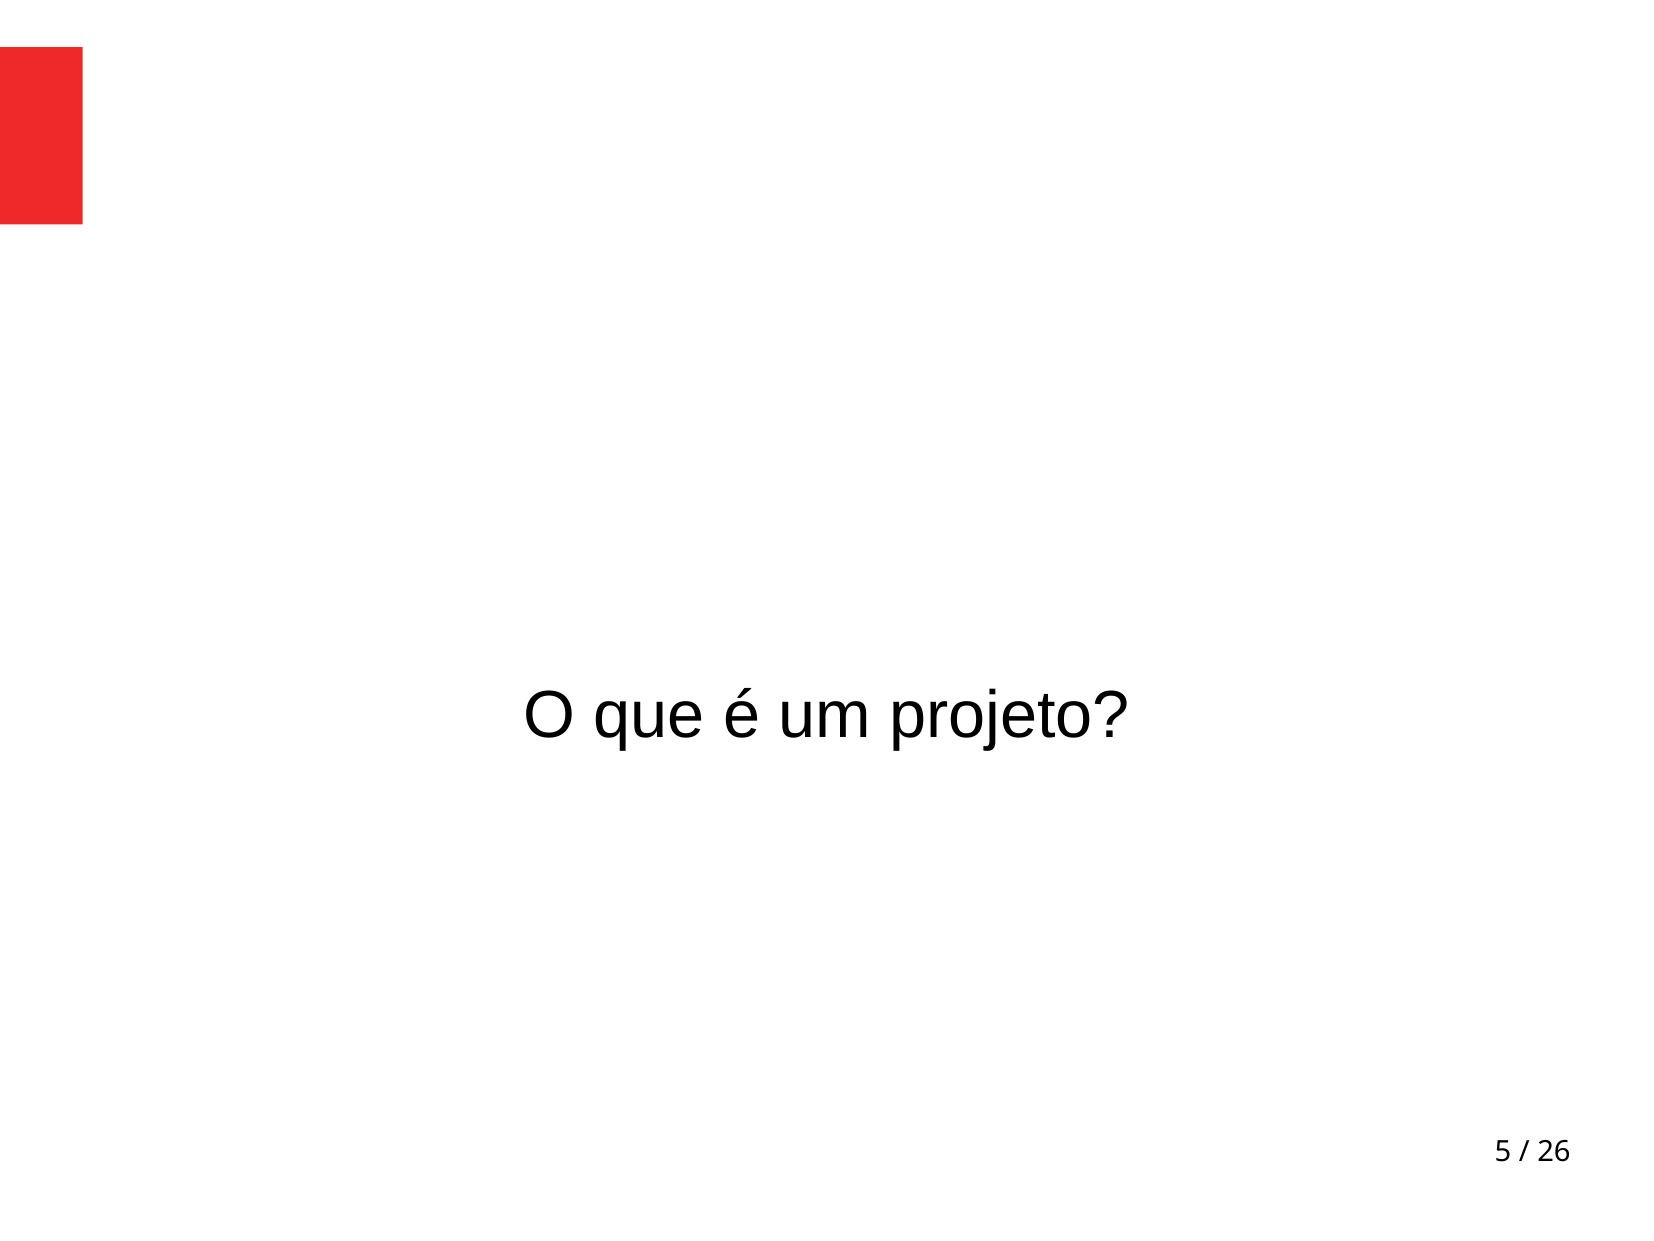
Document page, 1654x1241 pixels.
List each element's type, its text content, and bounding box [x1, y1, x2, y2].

subtitle O que é um projeto? [118, 354, 1536, 1074]
